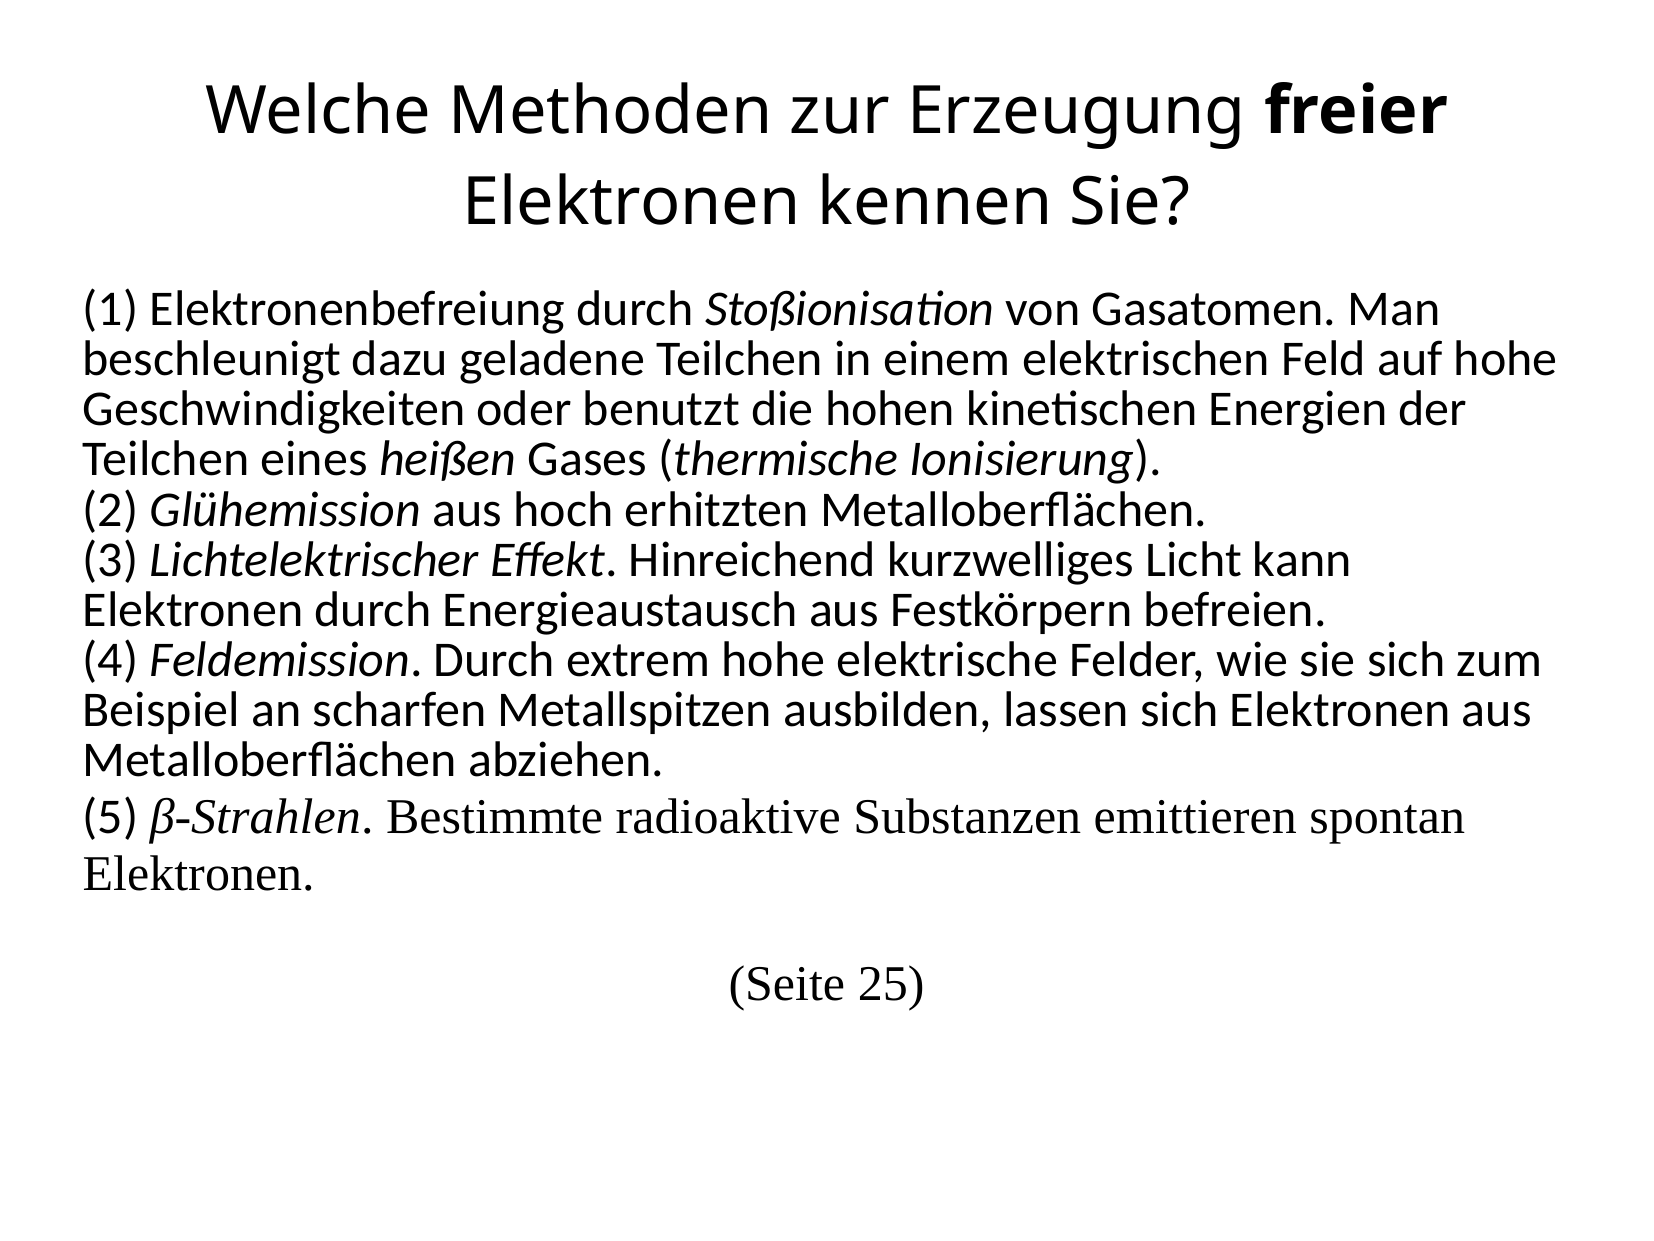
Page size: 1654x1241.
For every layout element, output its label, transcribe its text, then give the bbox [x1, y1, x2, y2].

subtitle (1) Elektronenbefreiung durch Stoßionisation von Gasatomen. Man beschleunigt dazu geladene Teilchen in einem elektrischen Feld auf hohe Geschwindigkeiten oder benutzt die hohen kinetischen Energien der Teilchen eines heißen Gases (thermische Ionisierung). (2) Glühemission aus hoch erhitzten Metalloberflächen. (3) Lichtelektrischer Effekt. Hinreichend kurzwelliges Licht kann Elektronen durch Energieaustausch aus Festkörpern befreien. (4) Feldemission. Durch extrem hohe elektrische Felder, wie sie sich zum Beispiel an scharfen Metallspitzen ausbilden, lassen sich Elektronen aus Metalloberflächen abziehen. (5) β-Strahlen. Bestimmte radioaktive Substanzen emittieren spontan Elektronen. (Seite 25) [82, 229, 1571, 1070]
title Welche Methoden zur Erzeugung freier Elektronen kennen Sie? [82, 49, 1571, 229]
